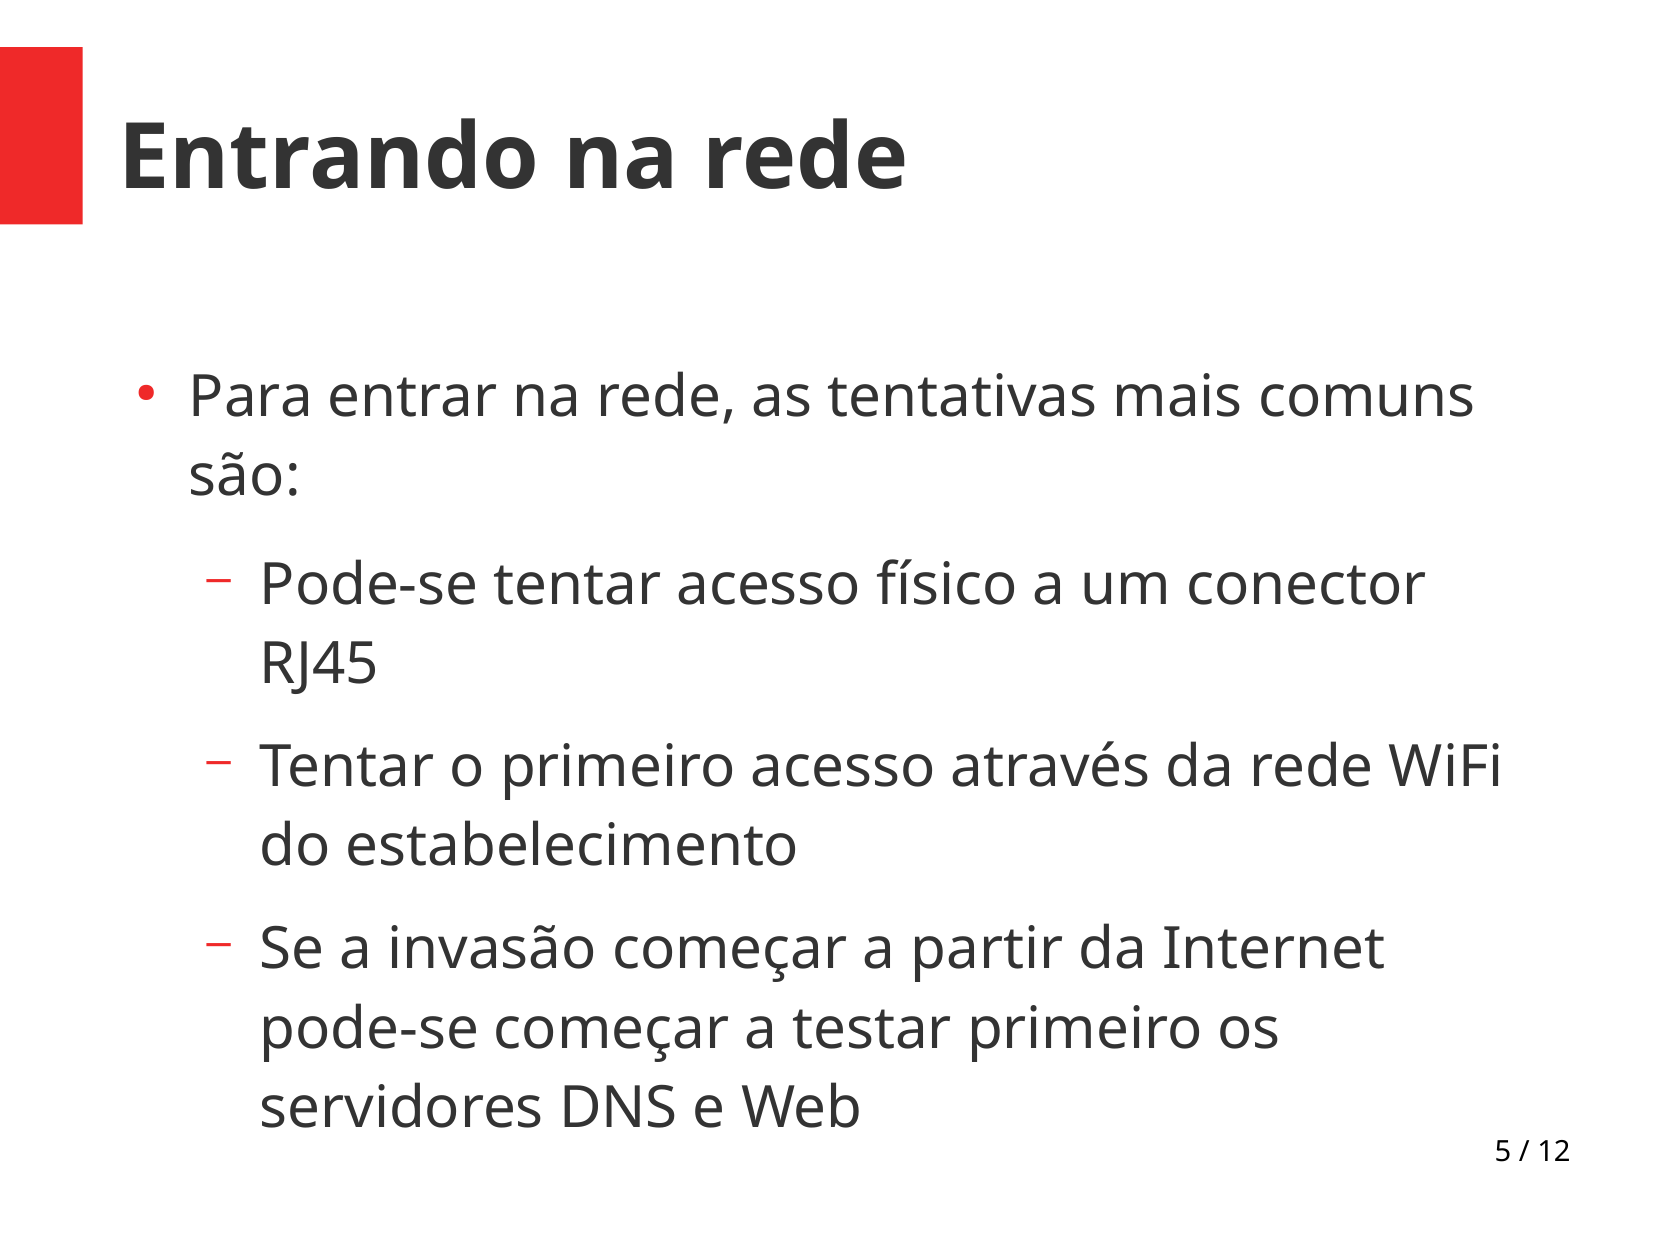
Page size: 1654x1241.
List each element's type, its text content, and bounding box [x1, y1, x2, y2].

list Para entrar na rede, as tentativas mais comuns são: Pode-se tentar acesso físico a um conector RJ45 Tentar o primeiro acesso através da rede WiFi do estabelecimento Se a invasão começar a partir da Internet pode-se começar a testar primeiro os servidores DNS e Web [118, 354, 1536, 1074]
title Entrando na rede [118, 49, 1571, 257]
